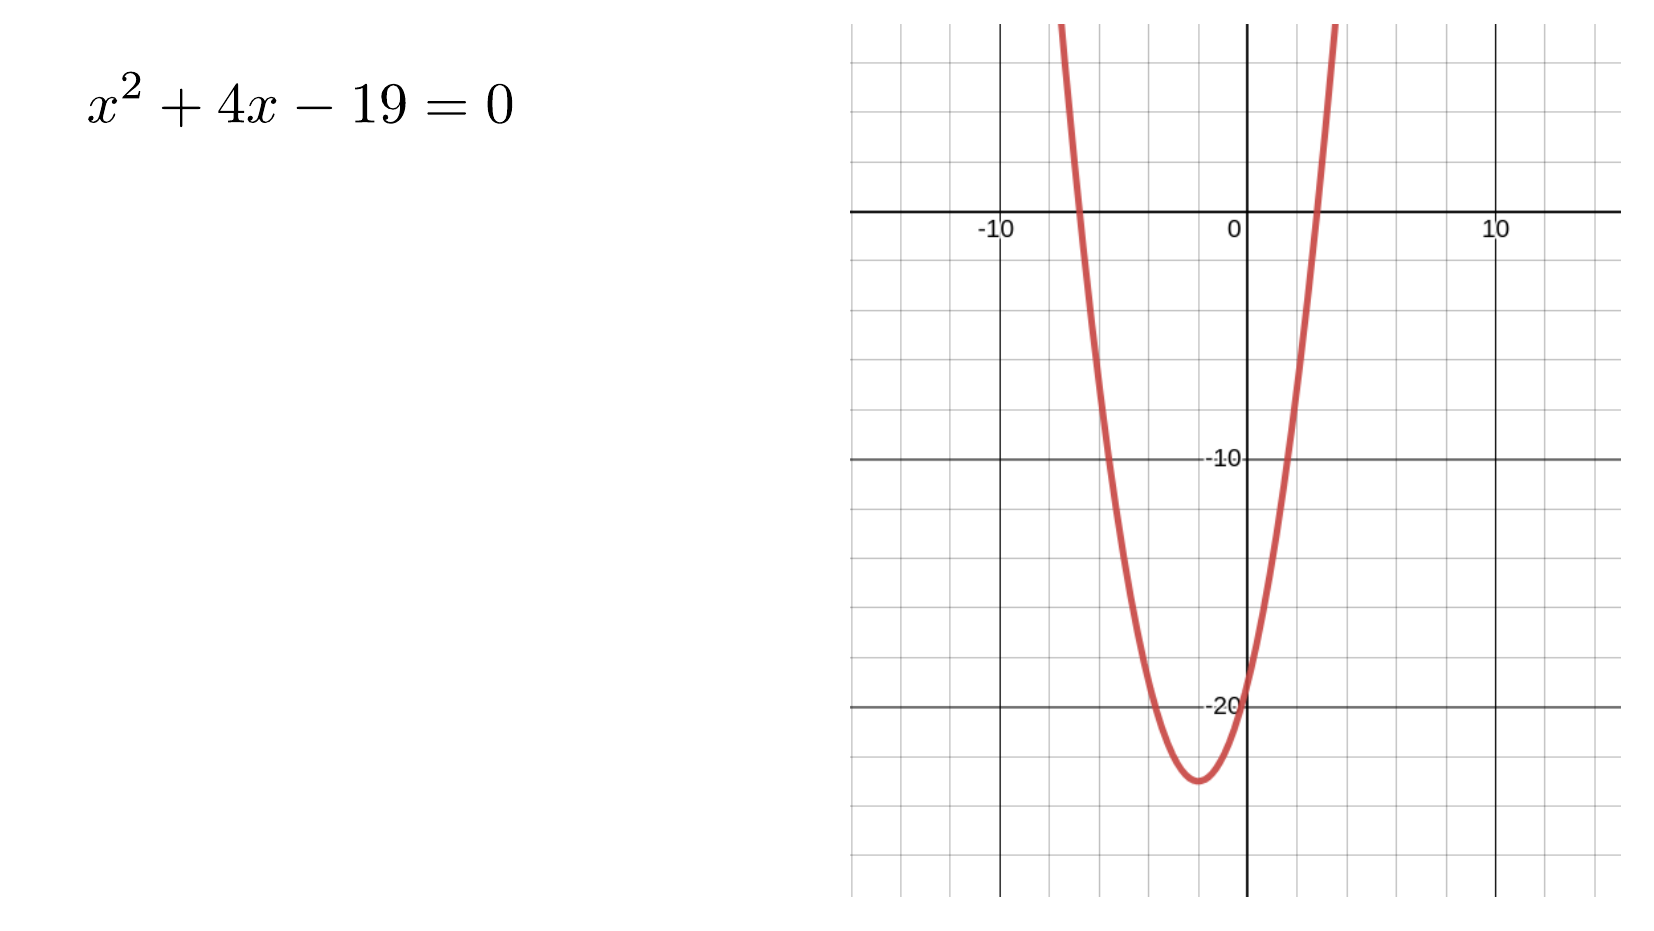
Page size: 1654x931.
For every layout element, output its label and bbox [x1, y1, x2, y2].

text_box [88, 71, 513, 128]
picture [850, 24, 1621, 897]
